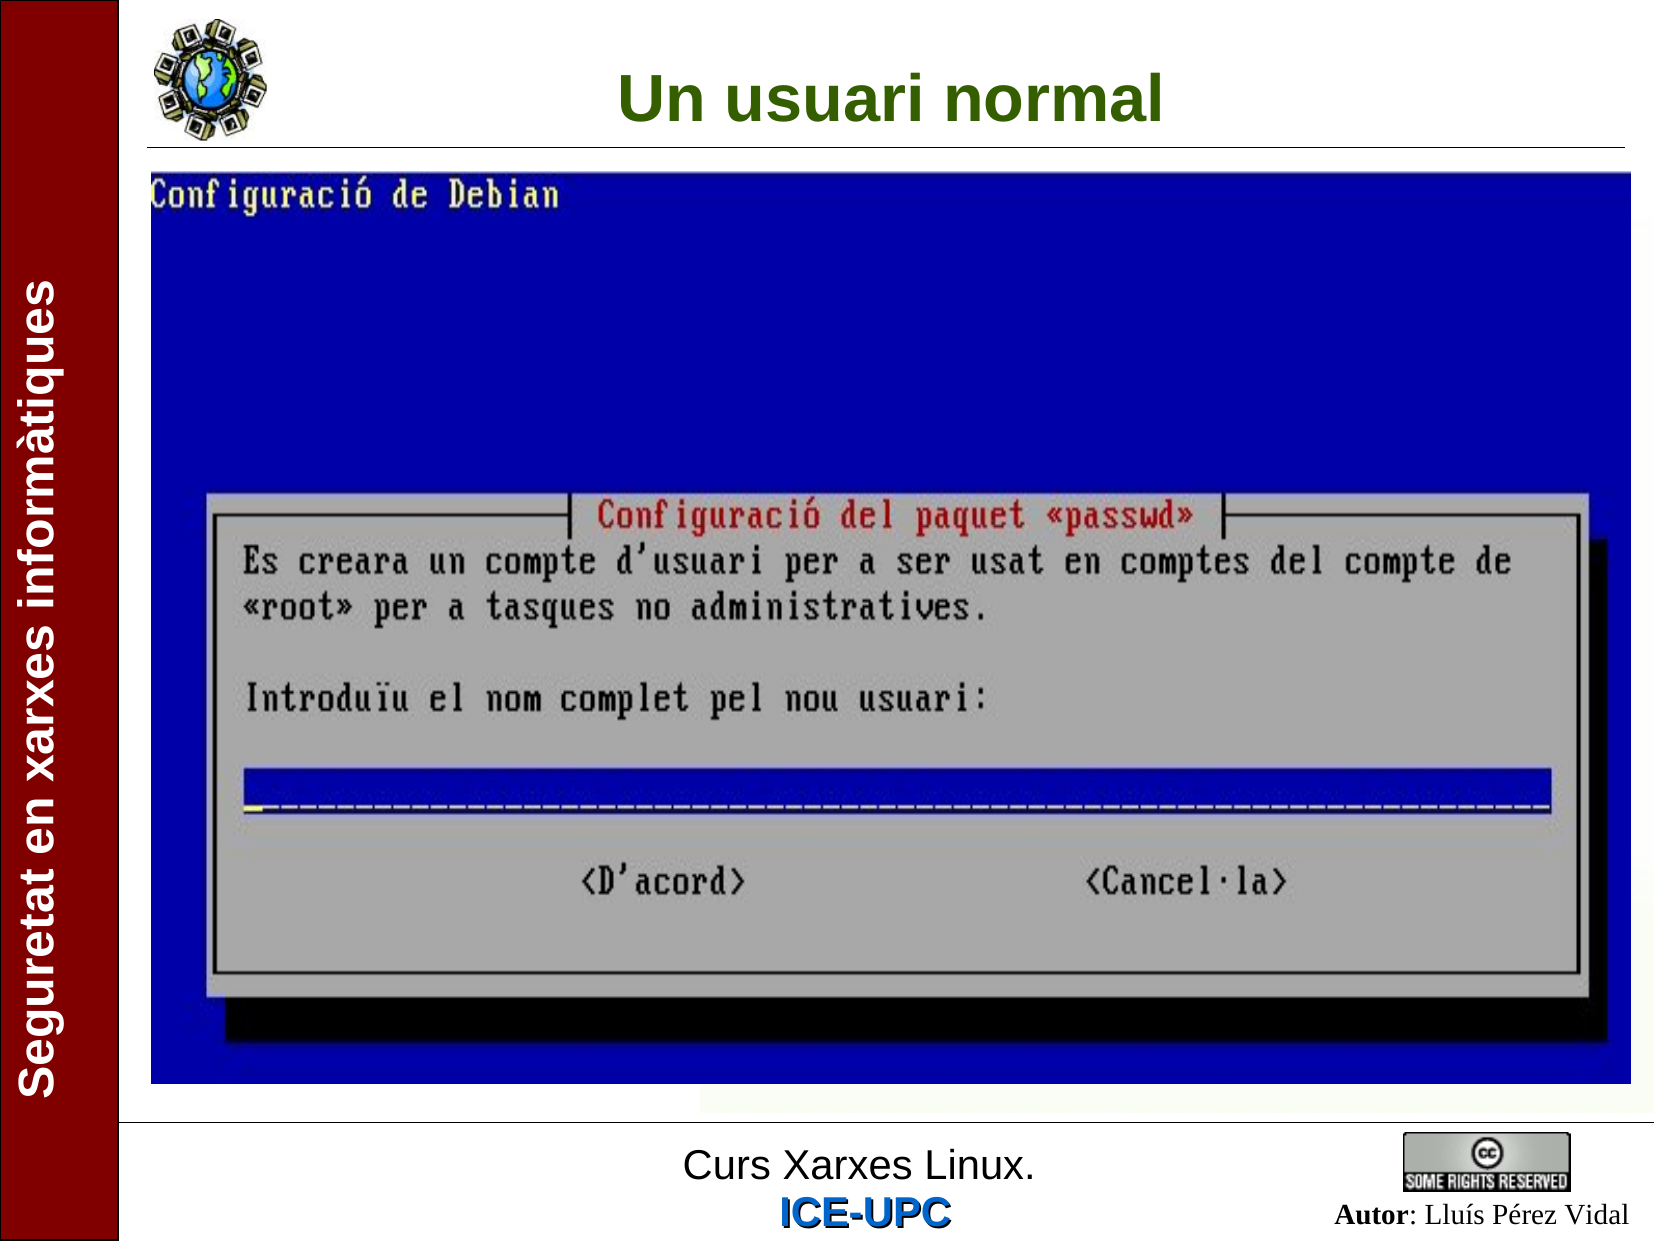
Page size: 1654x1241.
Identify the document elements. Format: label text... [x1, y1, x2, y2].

picture [1403, 1132, 1571, 1192]
title Un usuari normal [129, 49, 1619, 148]
list Croquis d'arquitectura mostrant les 3 zones [141, 242, 868, 1093]
picture [151, 171, 1654, 1113]
picture [154, 19, 268, 49]
